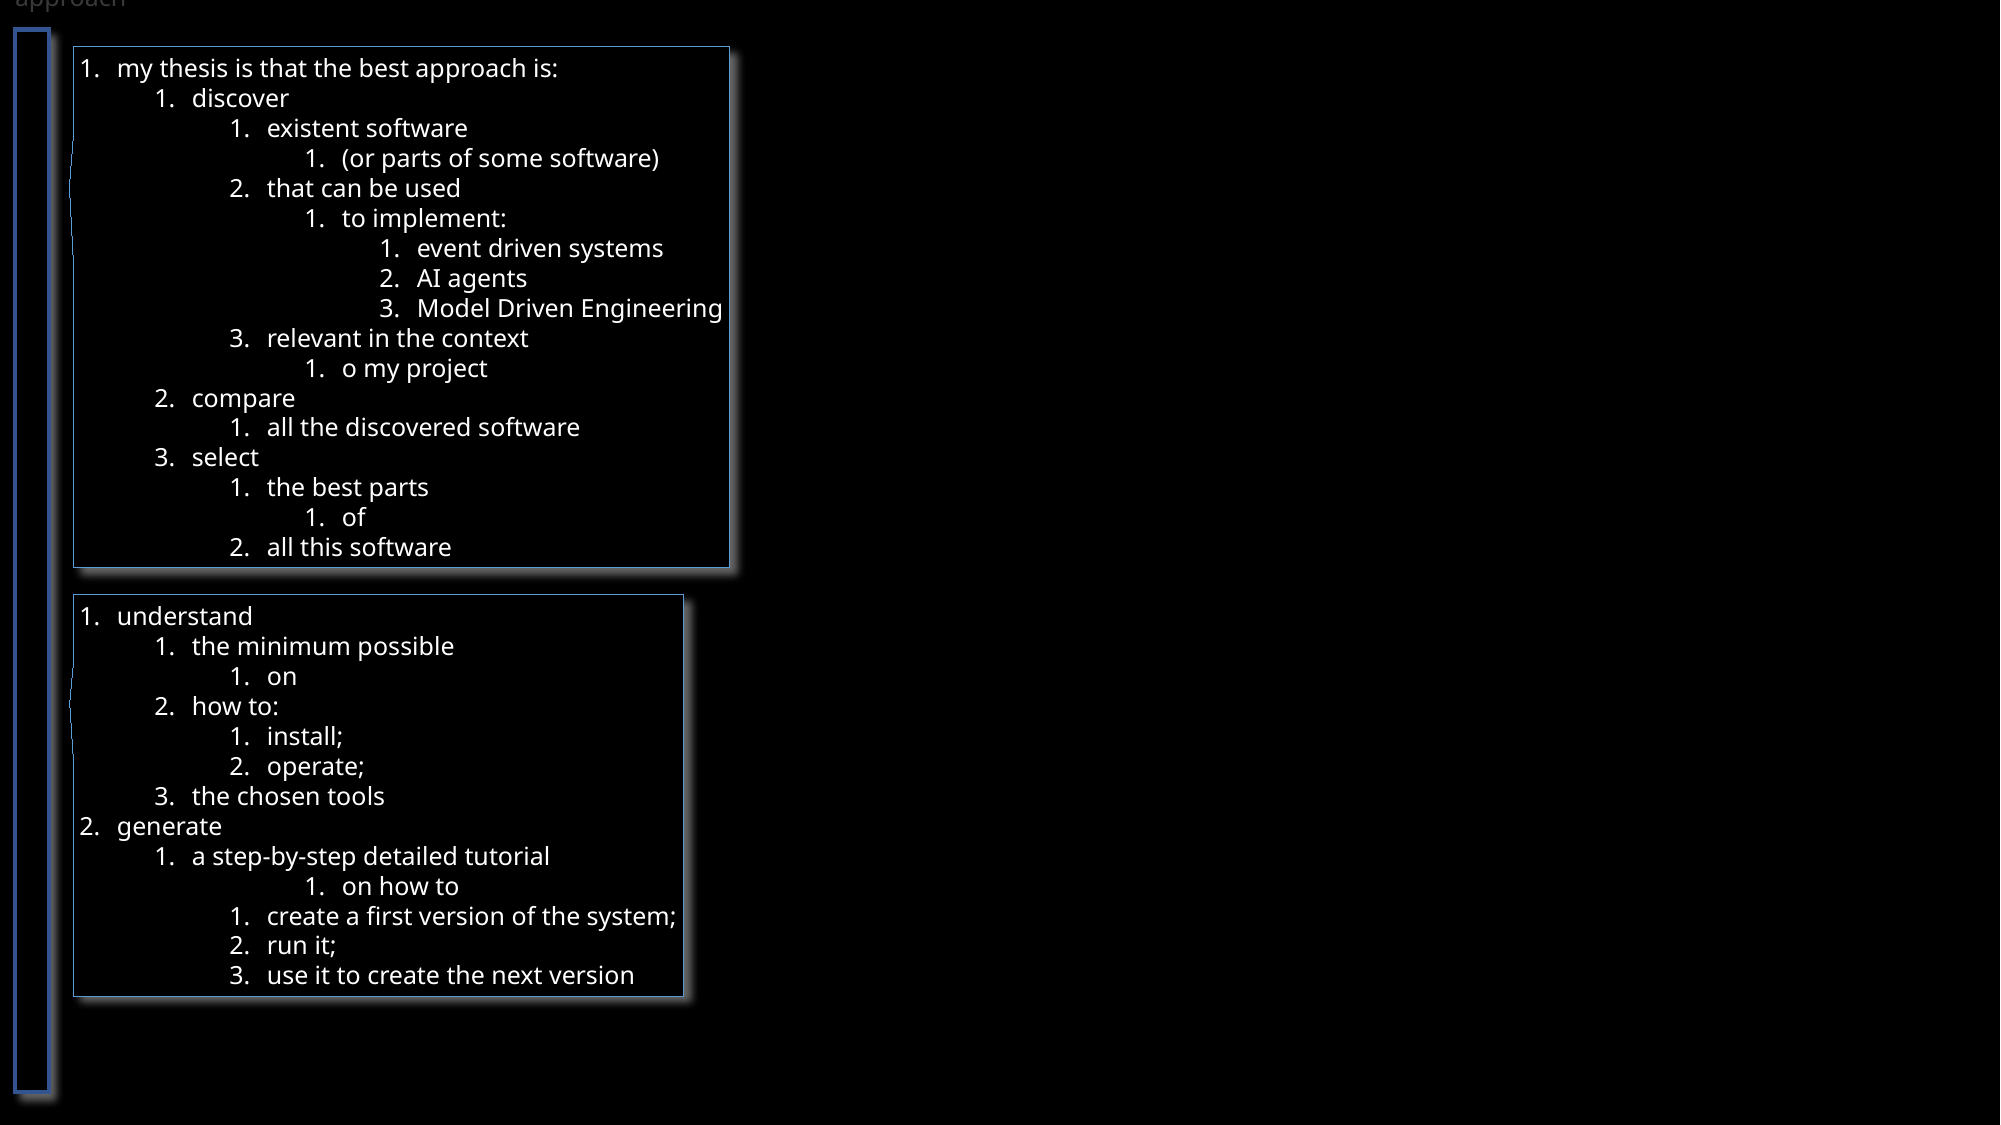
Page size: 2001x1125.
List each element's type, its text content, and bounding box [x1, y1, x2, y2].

text_box my thesis is that the best approach is: discover existent software (or parts of some software) that can be used to implement: event driven systems AI agents Model Driven Engineering relevant in the context o my project compare all the discovered software select the best parts of all this software [69, 46, 730, 568]
text_box understand the minimum possible on how to: install; operate; the chosen tools generate a step-by-step detailed tutorial on how to create a first version of the system; run it; use it to create the next version [69, 594, 684, 997]
text_box [14, 29, 49, 1093]
